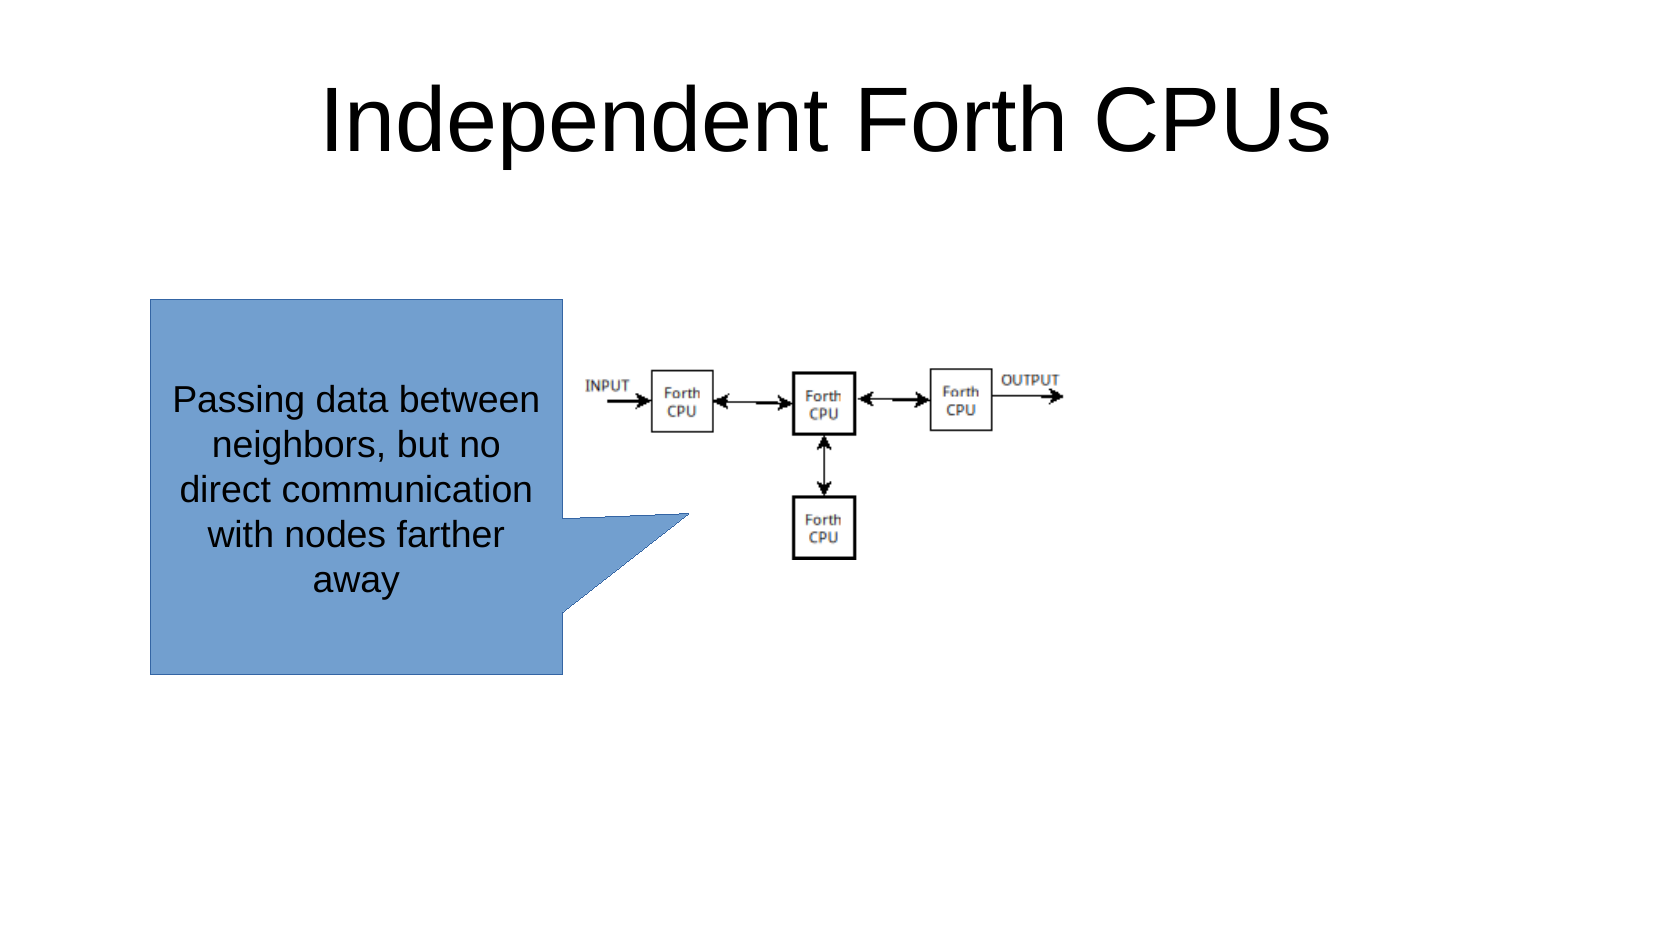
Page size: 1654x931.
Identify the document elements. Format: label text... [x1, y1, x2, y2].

text_box Passing data between neighbors, but no direct communication with nodes farther away [150, 299, 689, 675]
title Independent Forth CPUs [82, 37, 1571, 193]
picture [584, 367, 1068, 560]
